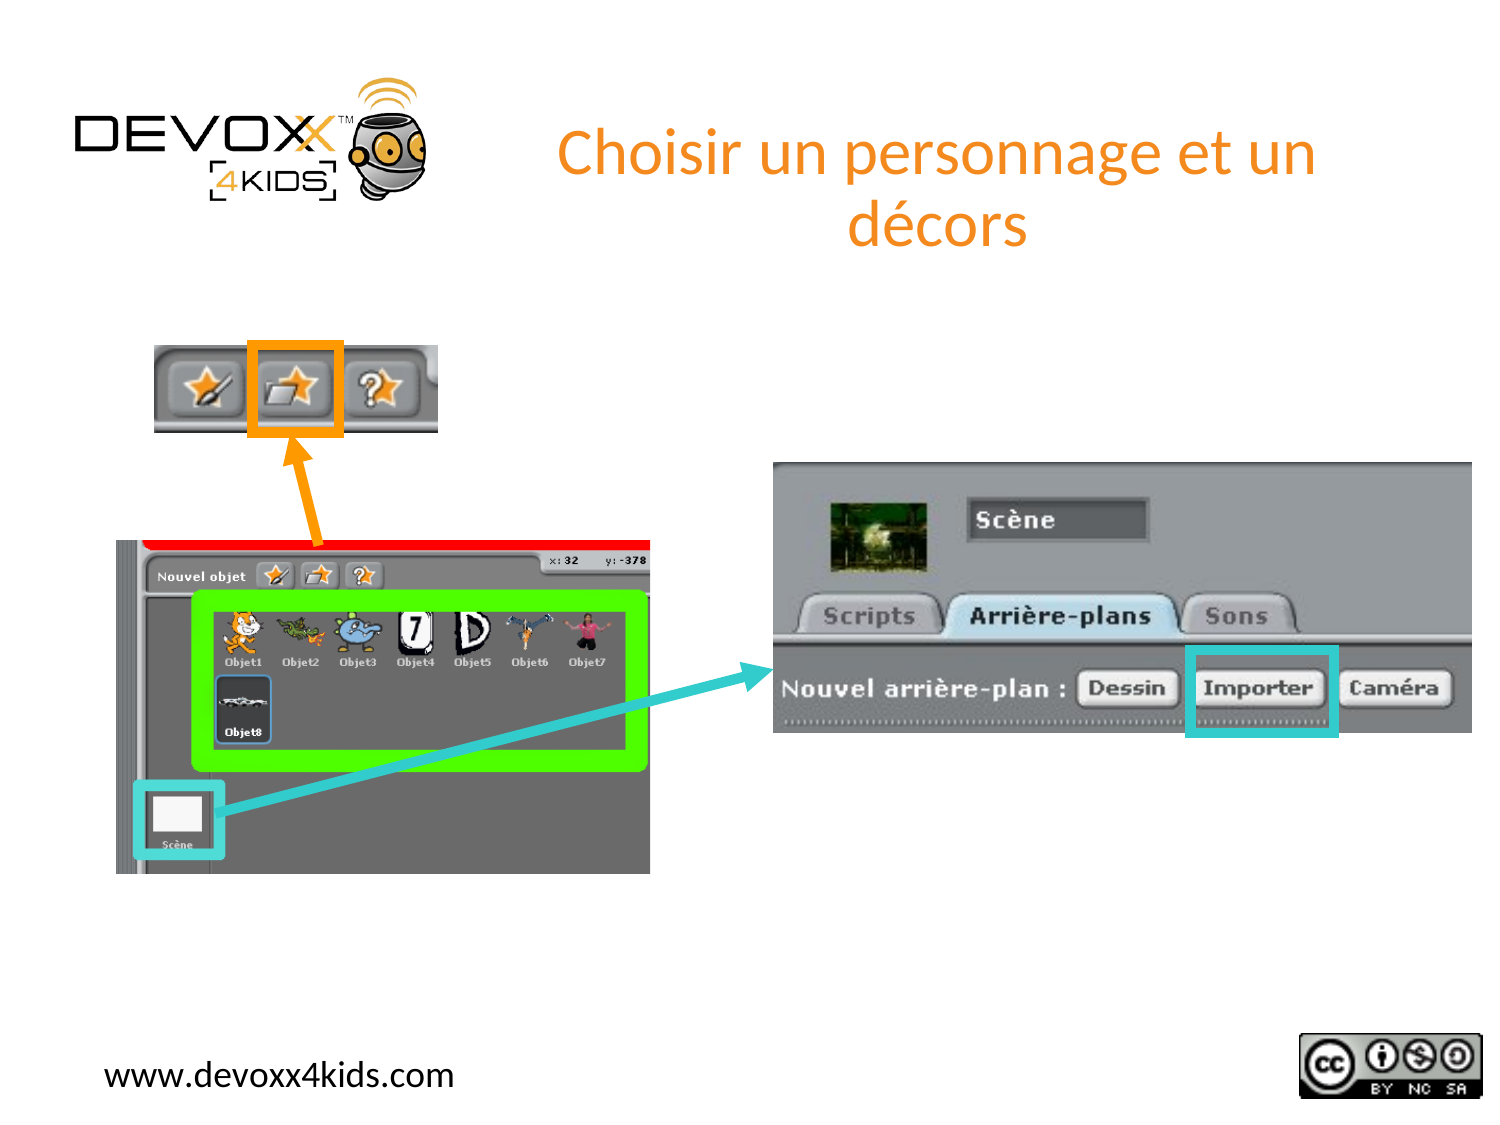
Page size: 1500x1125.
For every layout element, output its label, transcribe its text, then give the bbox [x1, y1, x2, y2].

picture [1299, 1033, 1483, 1099]
subtitle Choisir un personnage et un décors [472, 109, 1404, 267]
picture [344, 345, 438, 433]
picture [154, 345, 247, 433]
picture [258, 350, 334, 427]
picture [1196, 655, 1329, 728]
picture [75, 77, 426, 201]
picture [773, 462, 1472, 734]
picture [116, 540, 651, 874]
